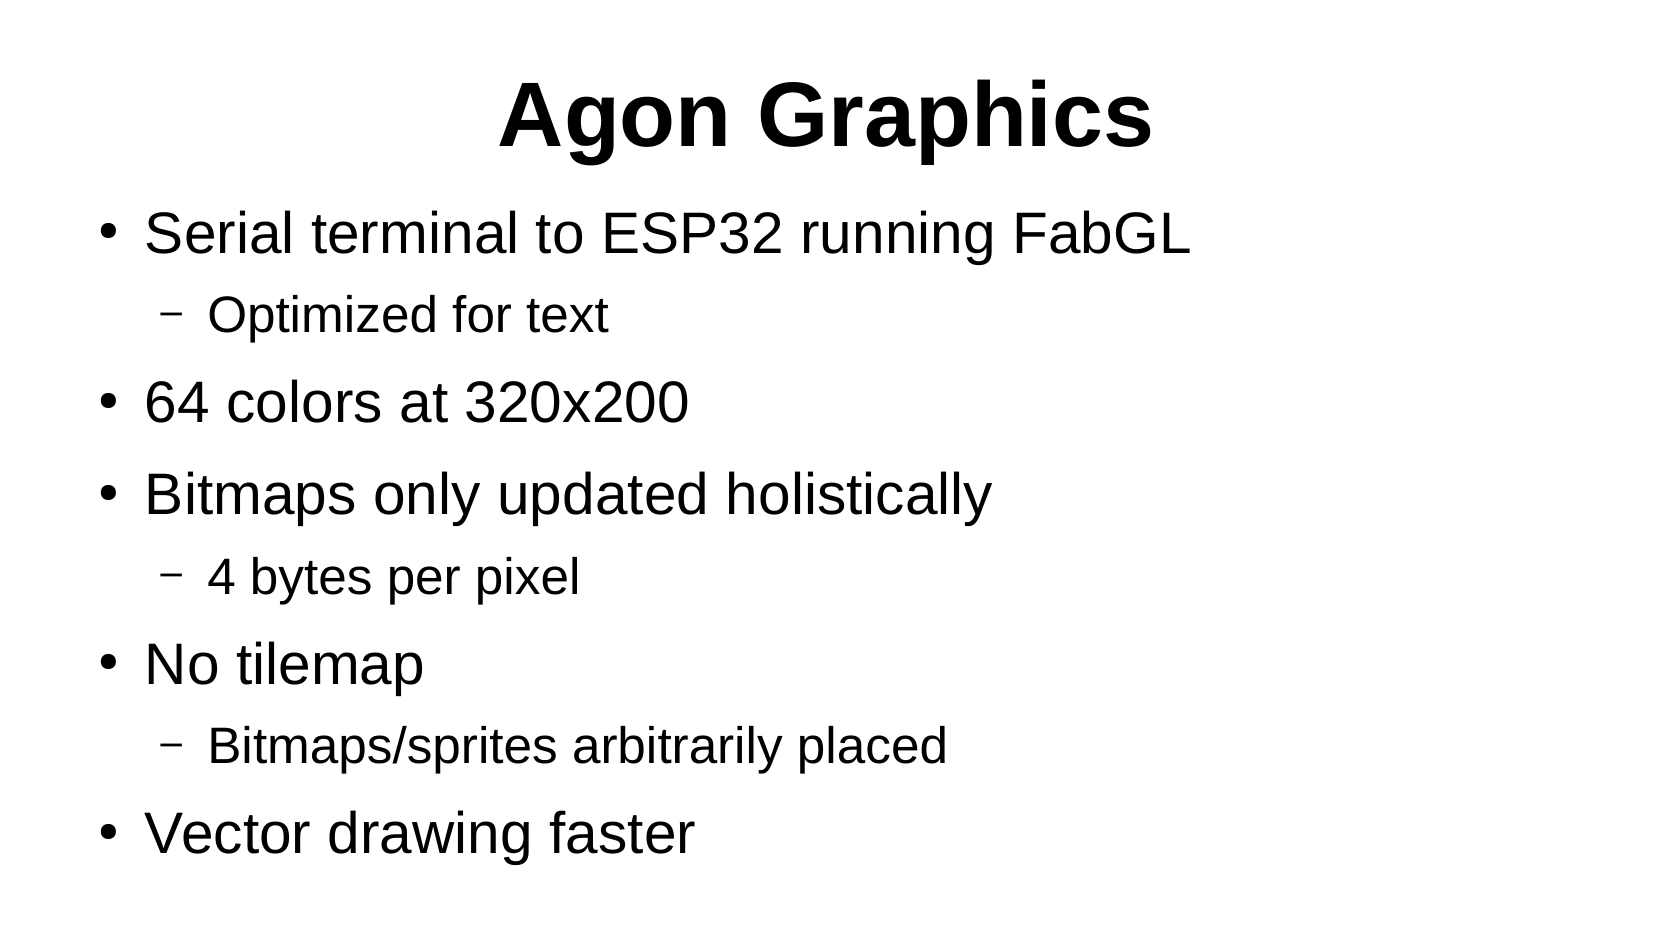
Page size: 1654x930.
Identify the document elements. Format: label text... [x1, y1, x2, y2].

title Agon Graphics [82, 37, 1571, 193]
list Serial terminal to ESP32 running FabGL Optimized for text 64 colors at 320x200 Bitmaps only updated holistically 4 bytes per pixel No tilemap Bitmaps/sprites arbitrarily placed Vector drawing faster [82, 199, 1576, 868]
